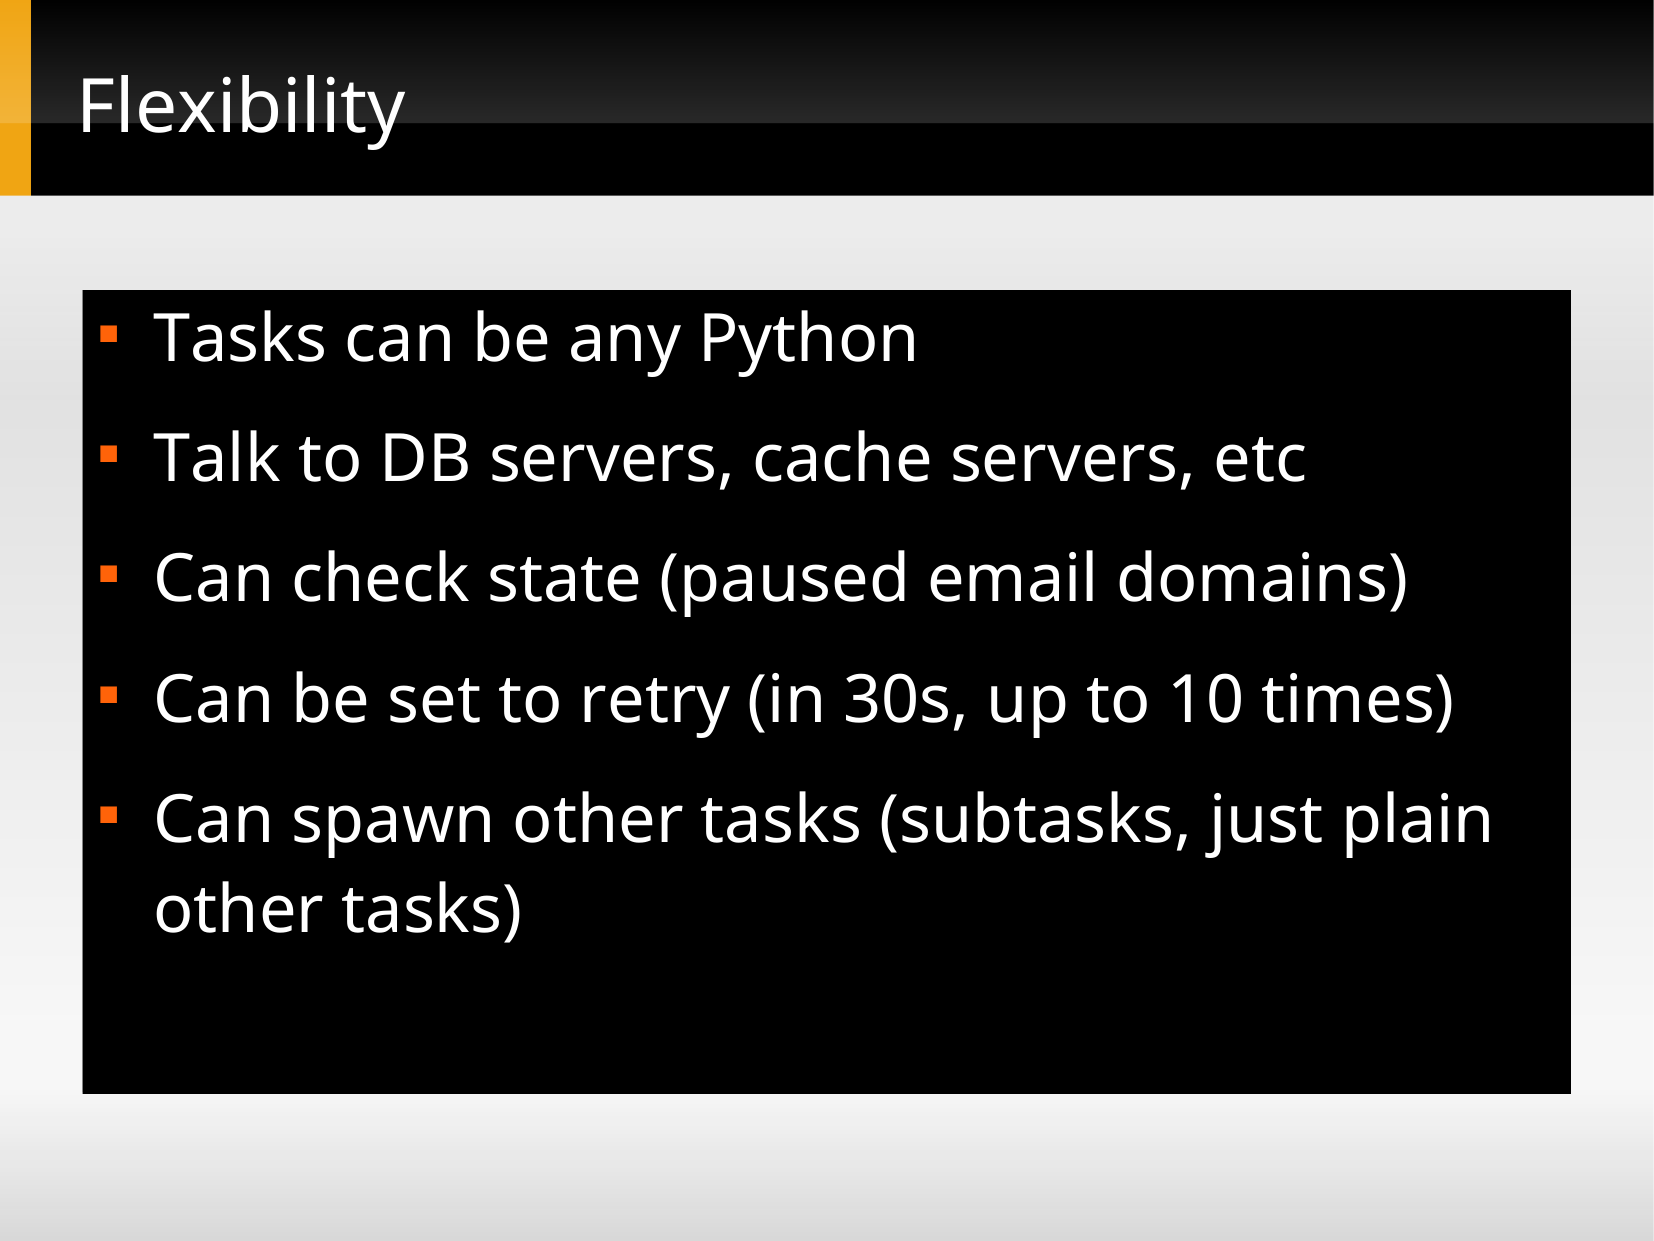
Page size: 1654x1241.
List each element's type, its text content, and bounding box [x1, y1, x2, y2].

list Tasks can be any Python Talk to DB servers, cache servers, etc Can check state (paused email domains) Can be set to retry (in 30s, up to 10 times) Can spawn other tasks (subtasks, just plain other tasks) [82, 290, 1571, 1094]
picture [0, 0, 1654, 1241]
title Flexibility [76, 7, 1565, 200]
